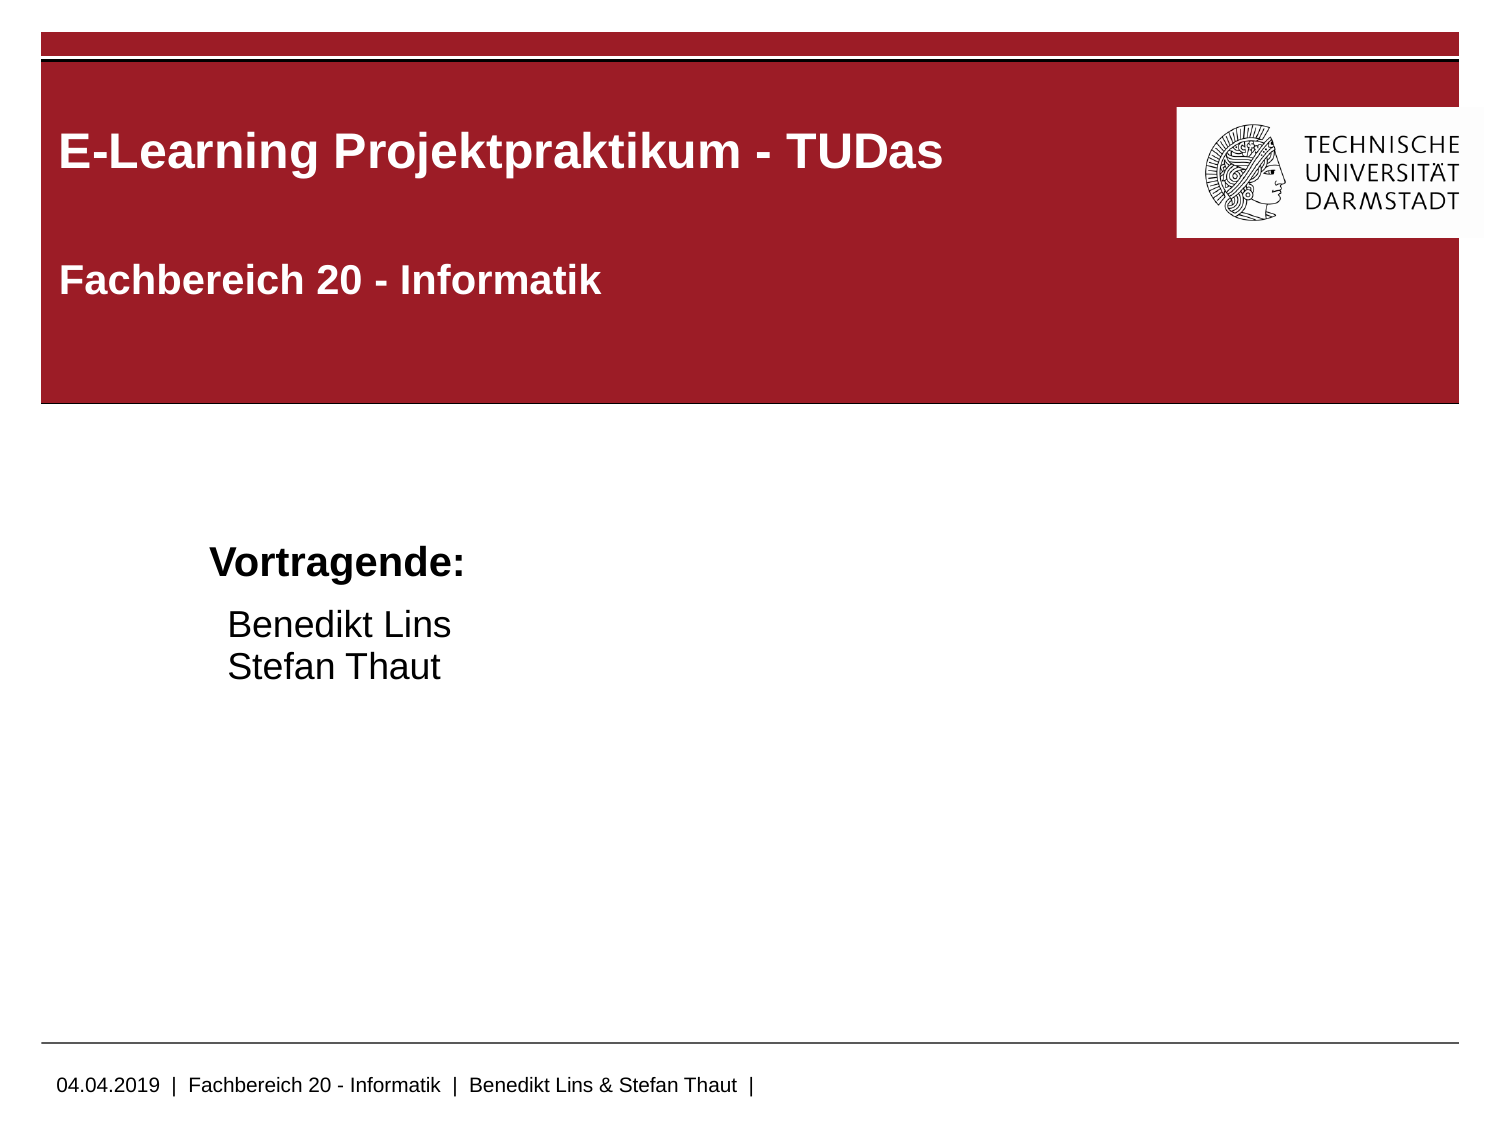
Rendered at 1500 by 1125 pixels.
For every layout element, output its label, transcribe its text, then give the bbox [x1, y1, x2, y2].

subtitle Fachbereich 20 - Informatik [58, 237, 1149, 393]
picture [1176, 107, 1484, 238]
text_box Benedikt Lins Stefan Thaut [212, 596, 467, 696]
text_box Vortragende: [194, 531, 498, 594]
title E-Learning Projektpraktikum - TUDas [58, 80, 1149, 218]
